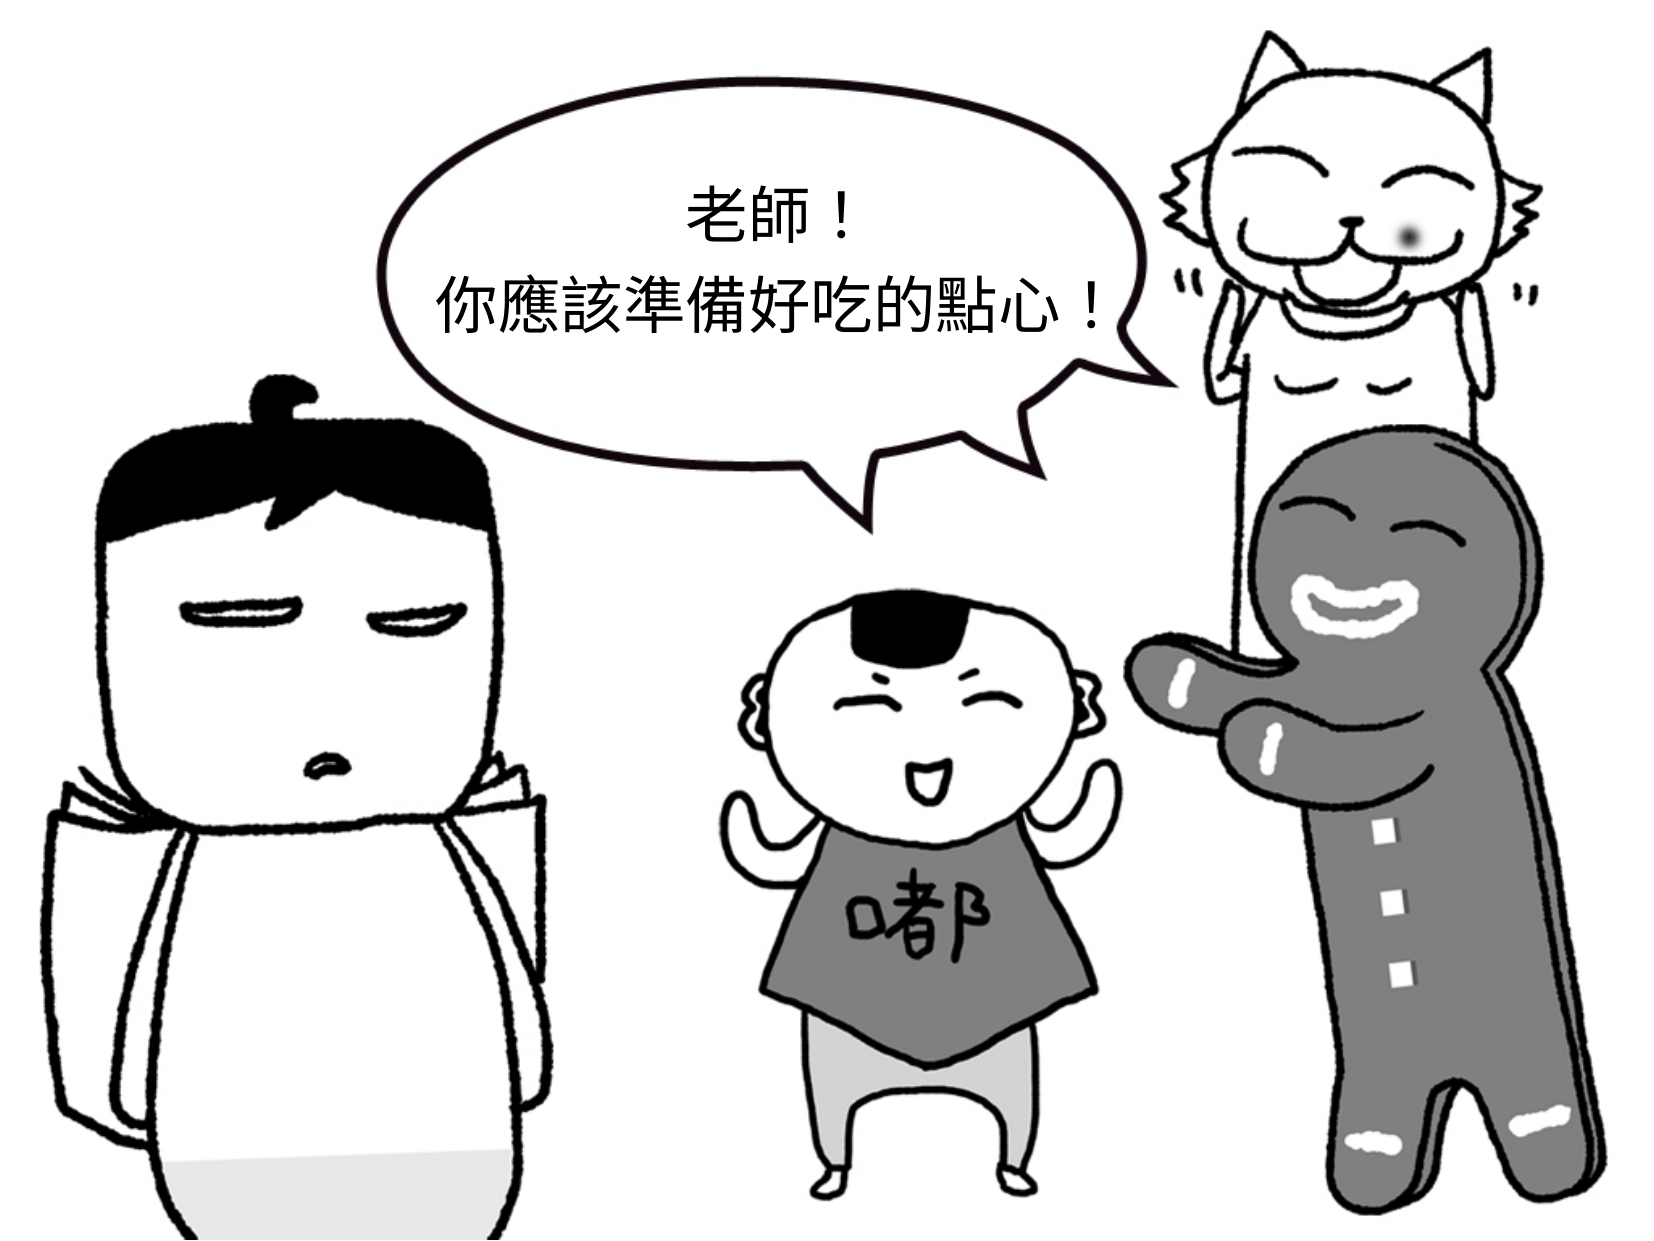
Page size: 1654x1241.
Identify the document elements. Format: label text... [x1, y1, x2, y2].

title 老師！ 你應該準備好吃的點心！ [342, 124, 1217, 389]
picture [0, 0, 1653, 1240]
